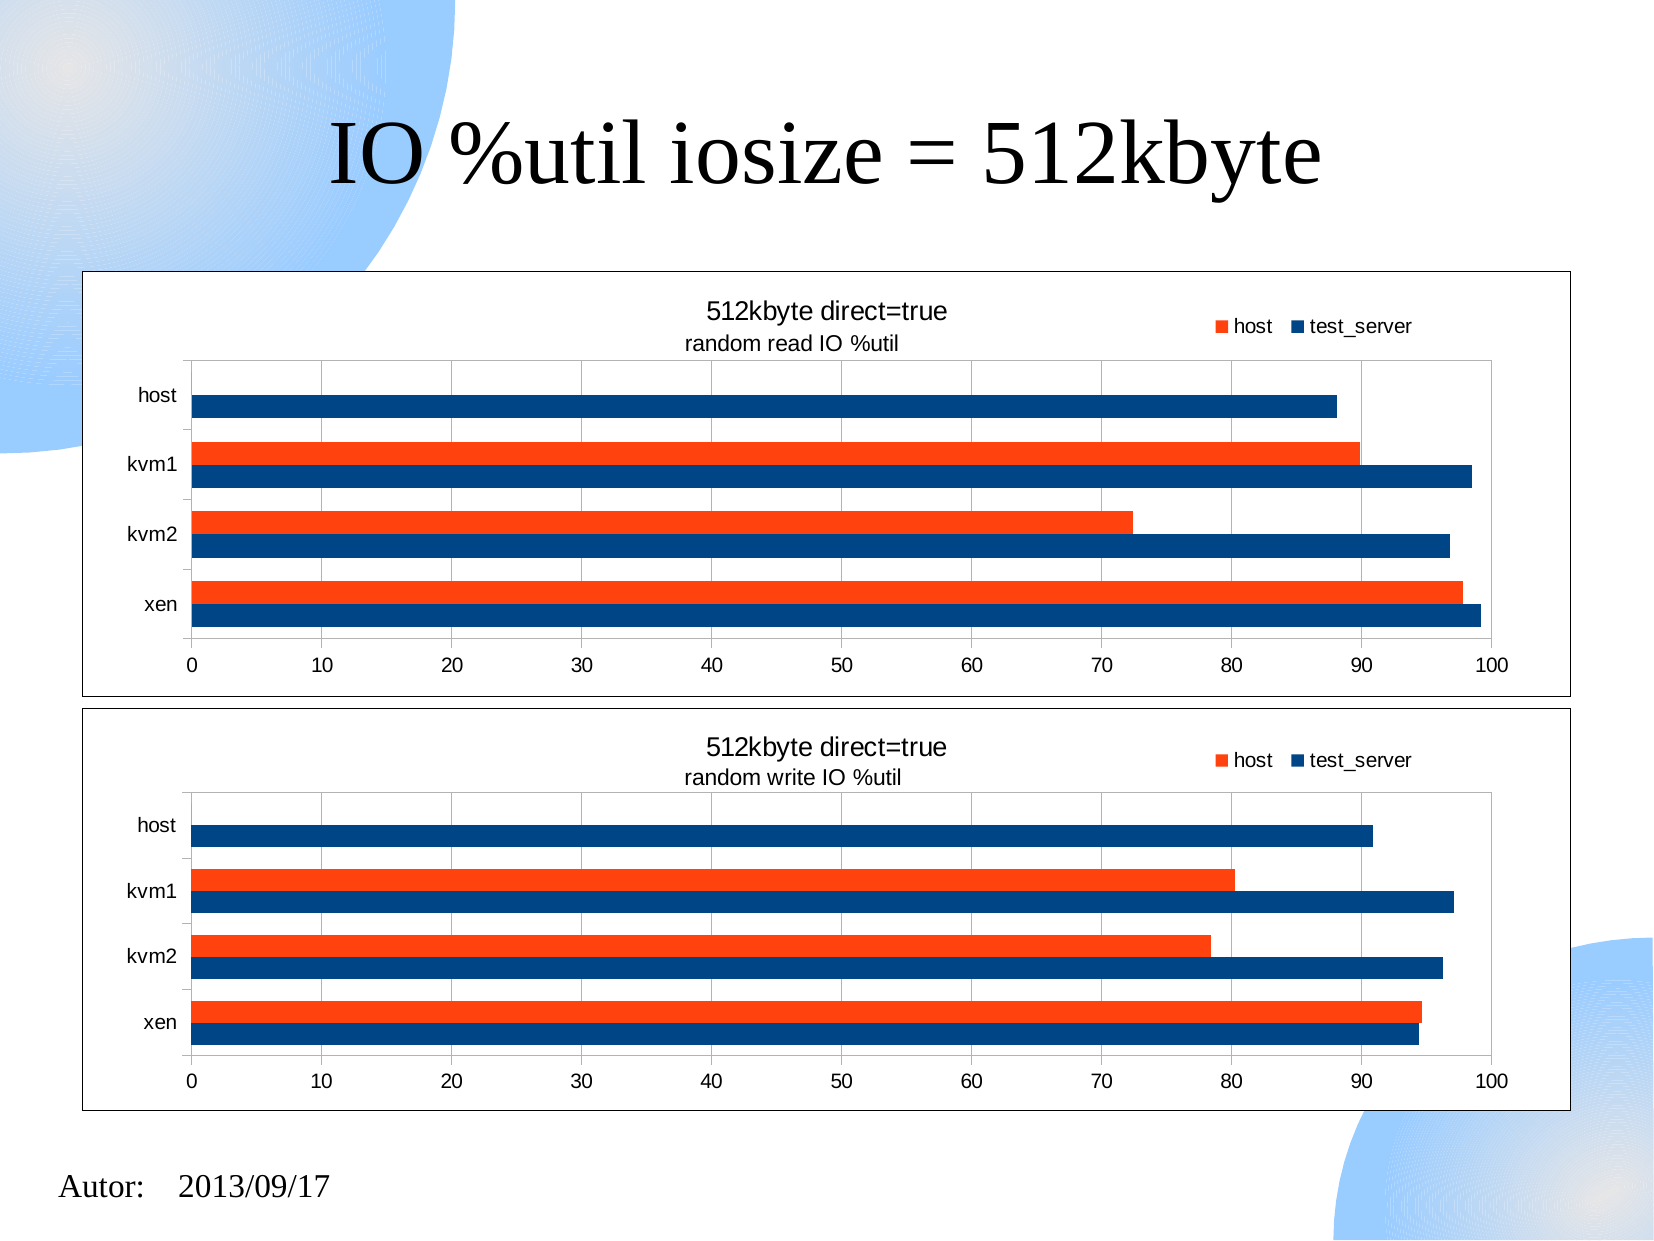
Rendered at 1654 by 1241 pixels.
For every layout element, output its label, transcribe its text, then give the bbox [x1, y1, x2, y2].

chart [82, 708, 1571, 1111]
chart [82, 271, 1571, 697]
title IO %util iosize = 512kbyte [82, 49, 1571, 257]
